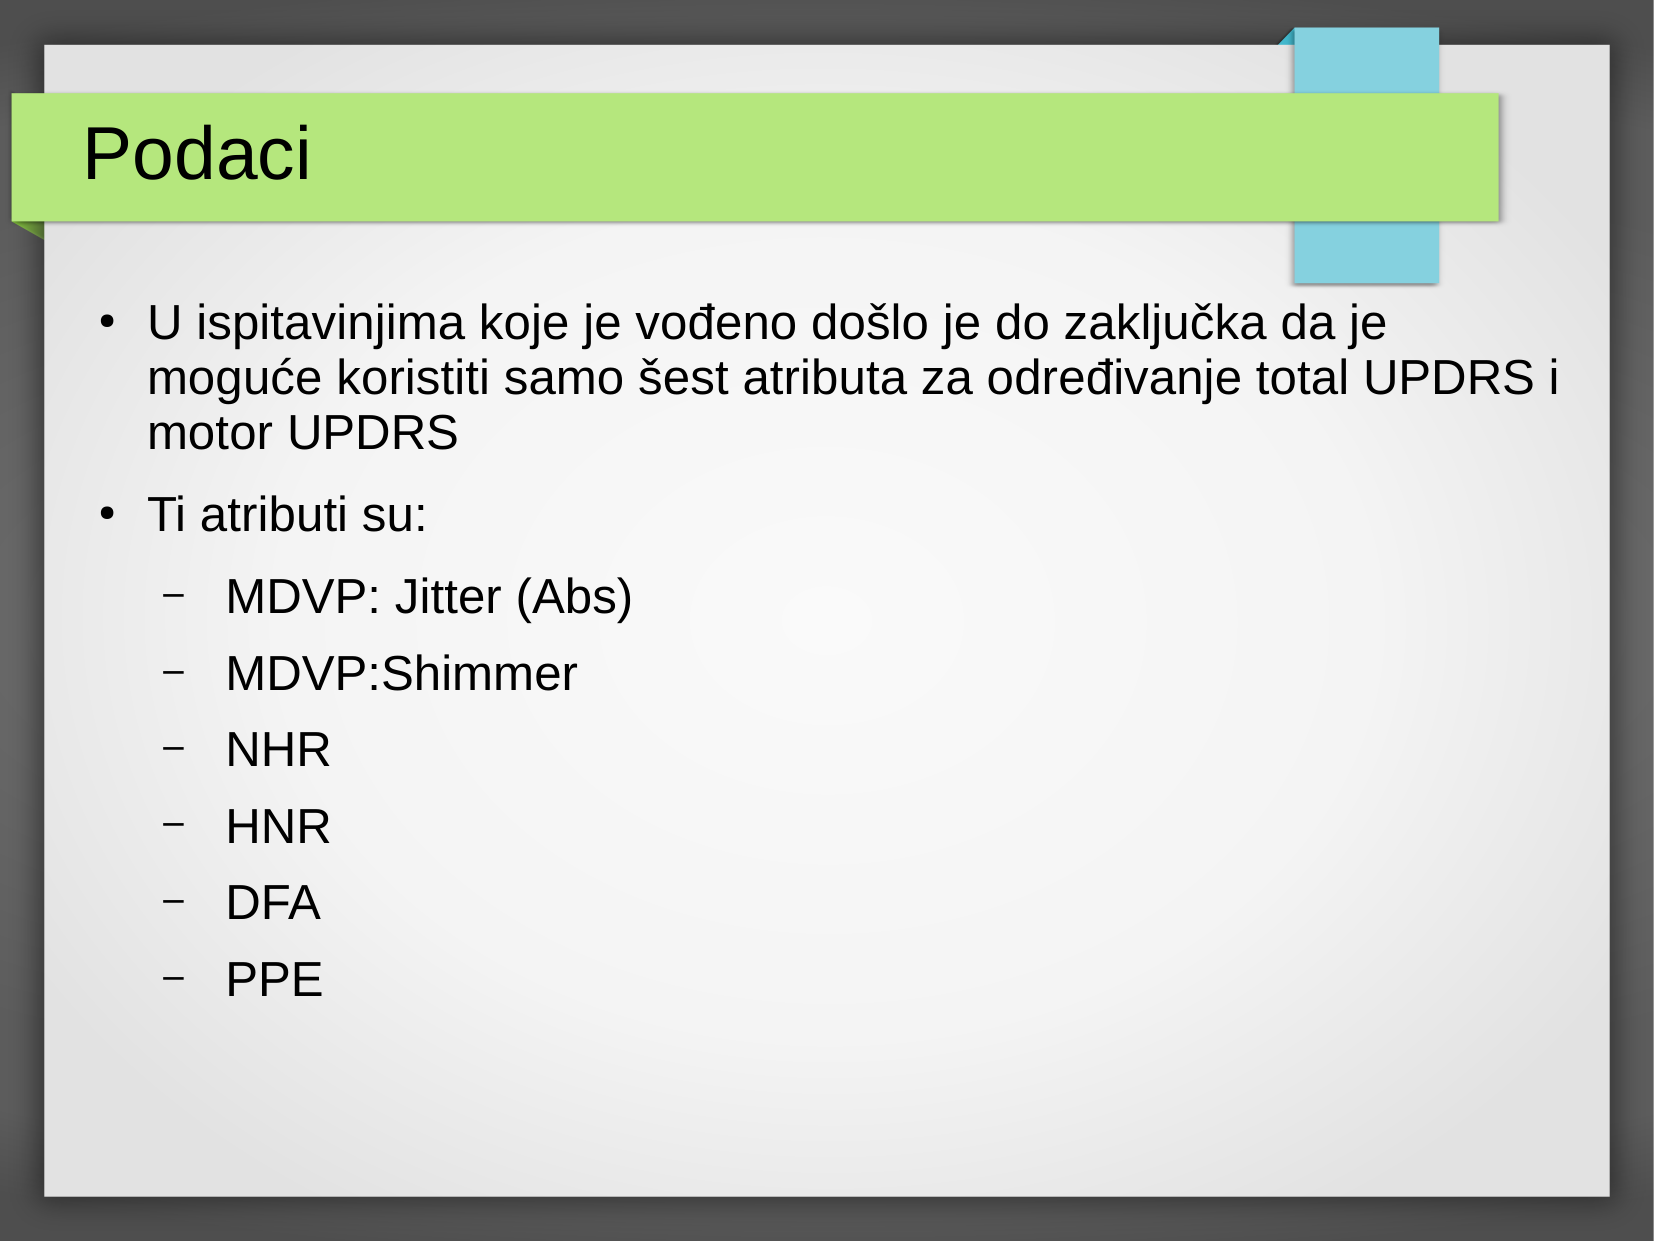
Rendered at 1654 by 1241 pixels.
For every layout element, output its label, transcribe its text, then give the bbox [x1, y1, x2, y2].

title Podaci [82, 94, 1264, 213]
picture [0, 0, 1654, 1241]
list U ispitavinjima koje je vođeno došlo je do zaključka da je moguće koristiti samo šest atributa za određivanje total UPDRS i motor UPDRS Ti atributi su: MDVP: Jitter (Abs) MDVP:Shimmer NHR HNR DFA PPE [82, 295, 1571, 1015]
